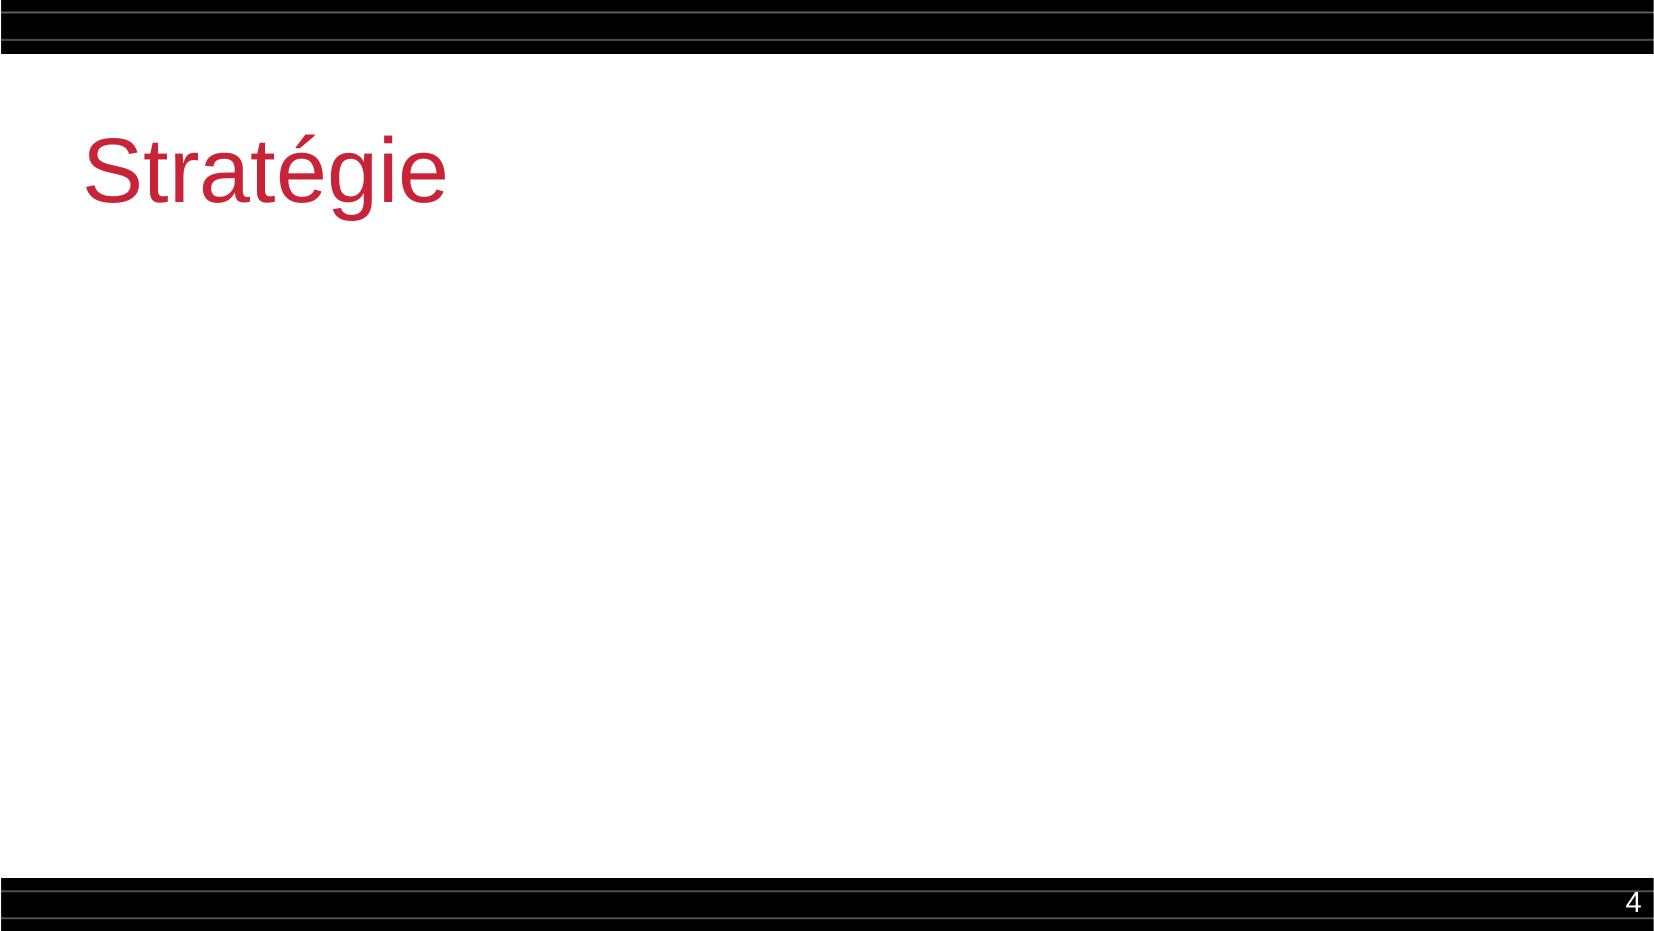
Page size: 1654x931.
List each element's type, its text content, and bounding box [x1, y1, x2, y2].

picture [1, 0, 1654, 54]
picture [1, 878, 1654, 931]
title Stratégie [82, 92, 1571, 249]
